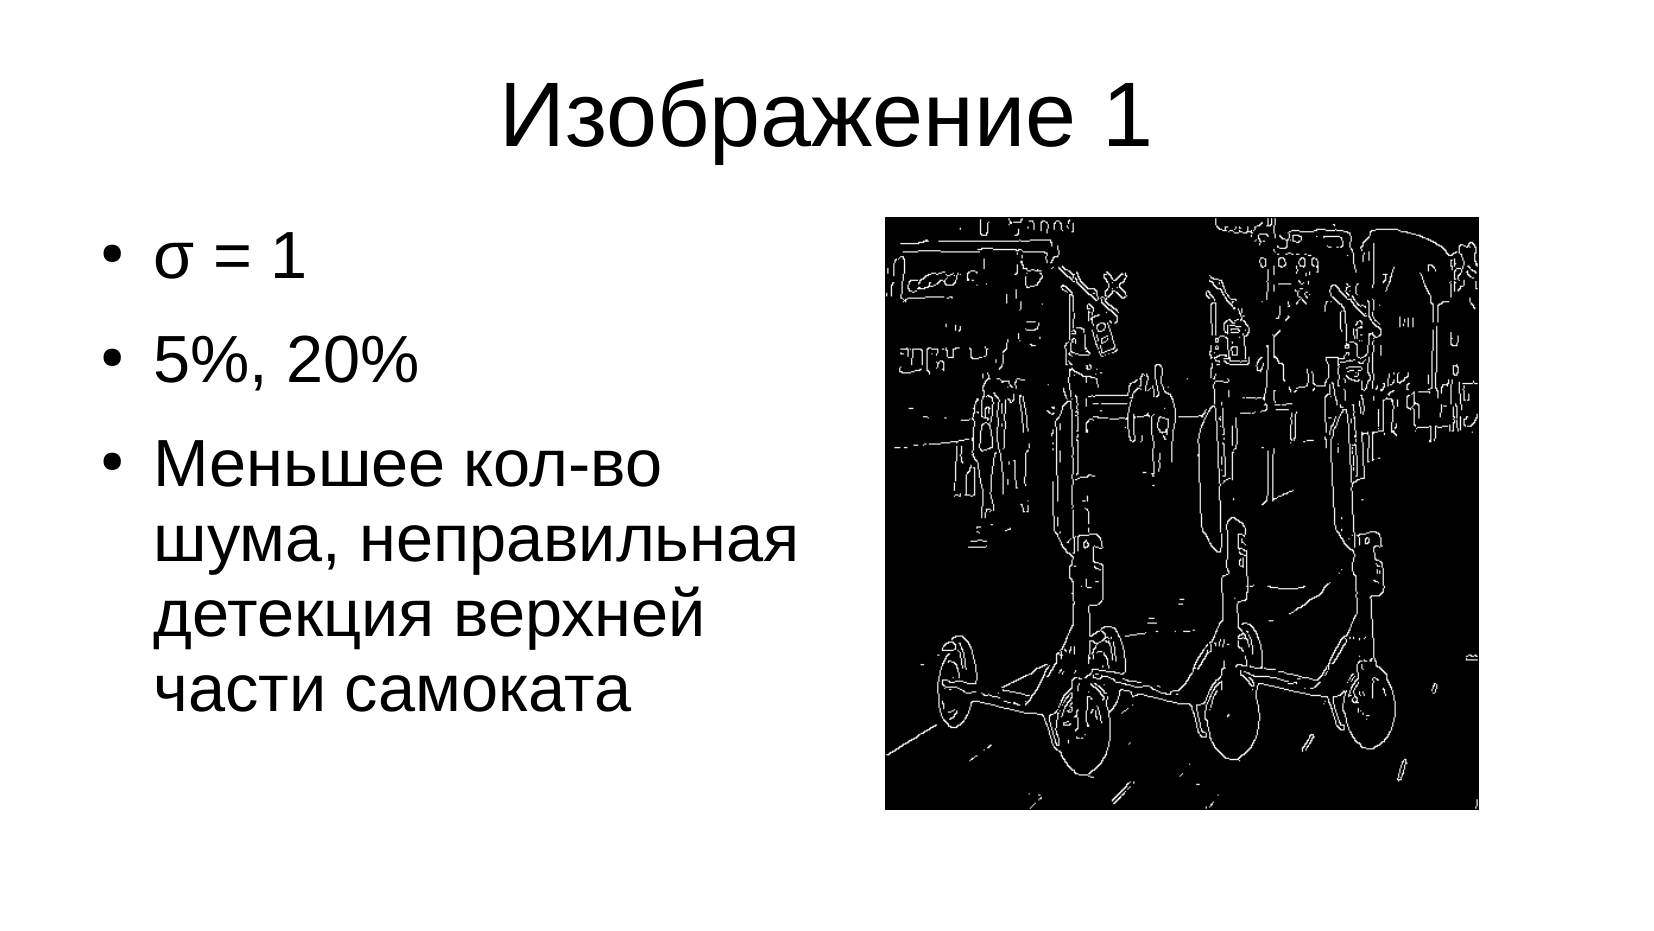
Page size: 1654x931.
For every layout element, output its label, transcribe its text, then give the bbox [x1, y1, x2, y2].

picture [885, 217, 1479, 810]
title Изображение 1 [82, 37, 1571, 193]
list σ = 1 5%, 20% Меньшее кол-во шума, неправильная детекция верхней части самоката [82, 217, 809, 758]
